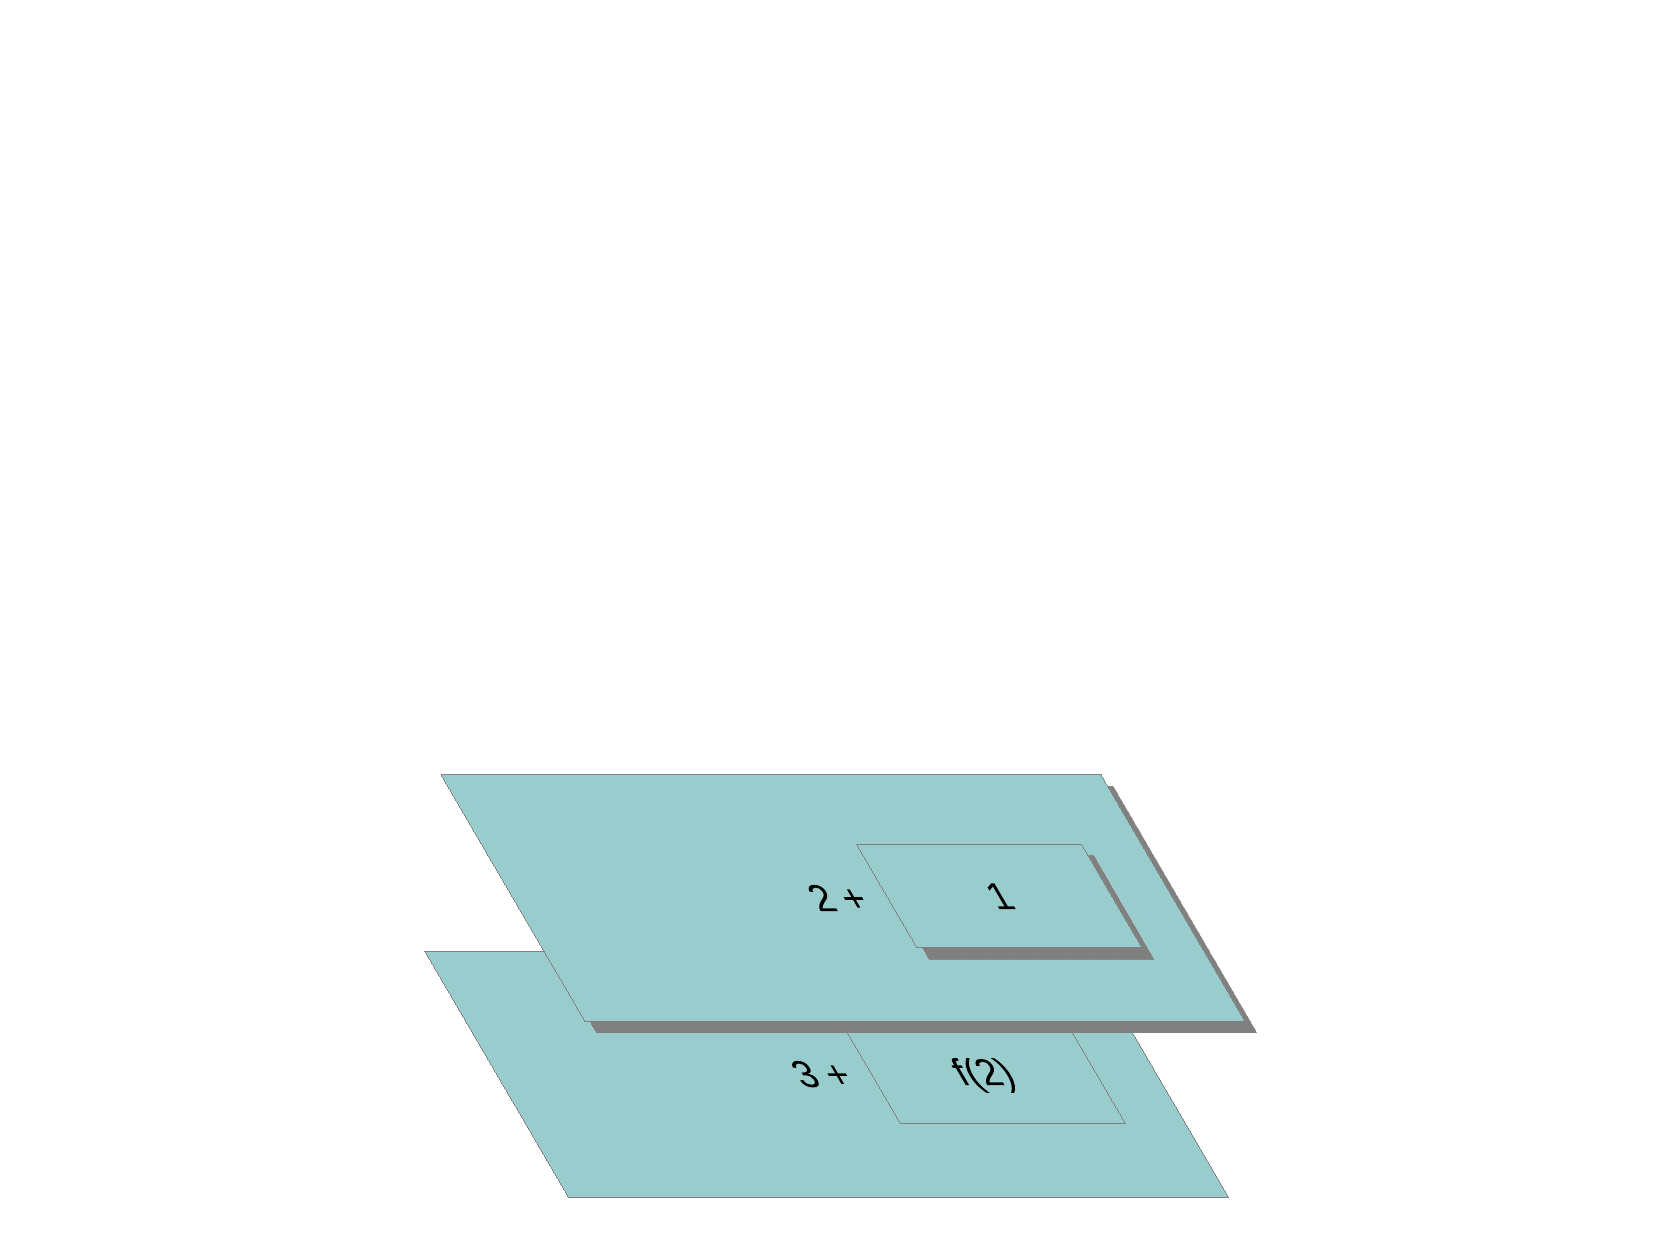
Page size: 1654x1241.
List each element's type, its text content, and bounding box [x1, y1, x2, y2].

text_box f(2) [841, 1022, 1126, 1124]
text_box 3 + [424, 951, 1229, 1198]
text_box 1 [856, 844, 1143, 948]
text_box 2 + [441, 774, 1246, 1022]
